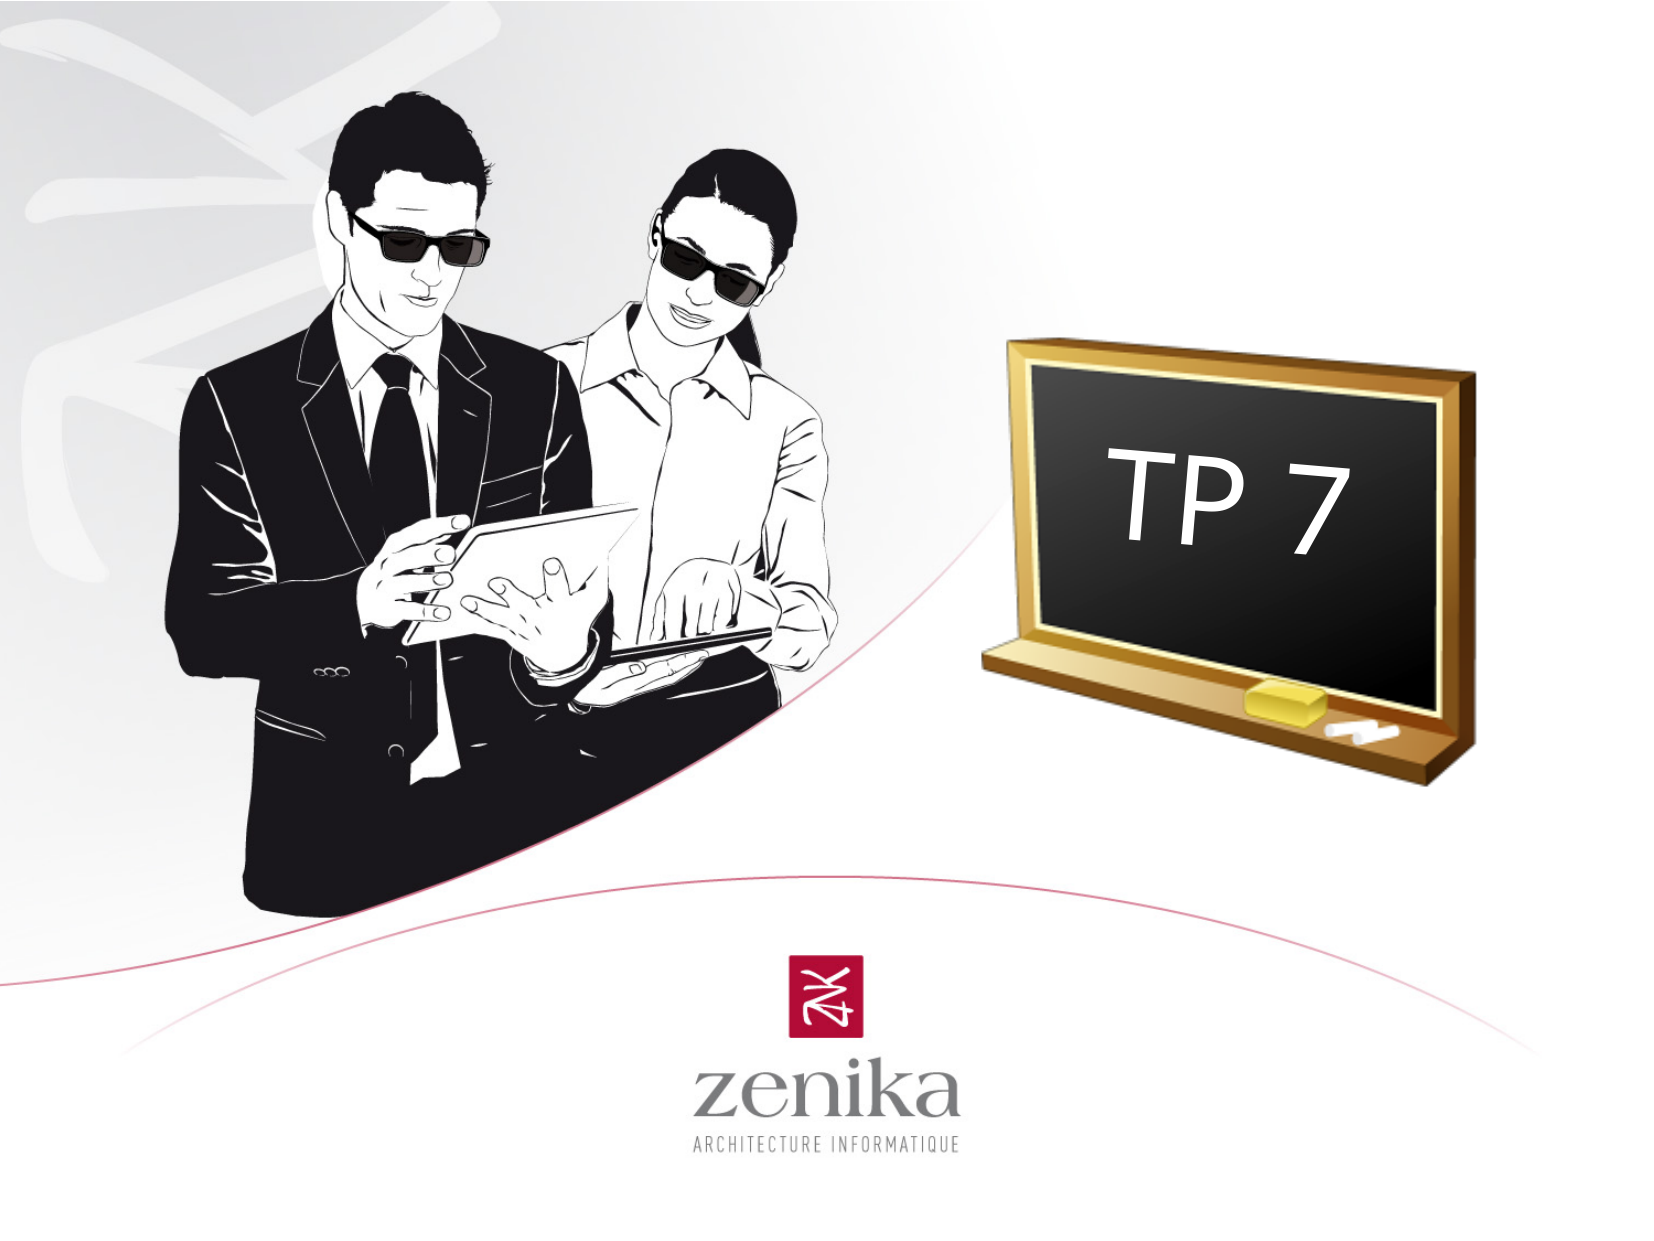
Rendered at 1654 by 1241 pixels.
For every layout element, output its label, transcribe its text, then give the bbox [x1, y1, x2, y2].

picture [0, 1, 1652, 1241]
text_box TP 7 [1081, 395, 1398, 611]
subtitle [885, 590, 1571, 875]
